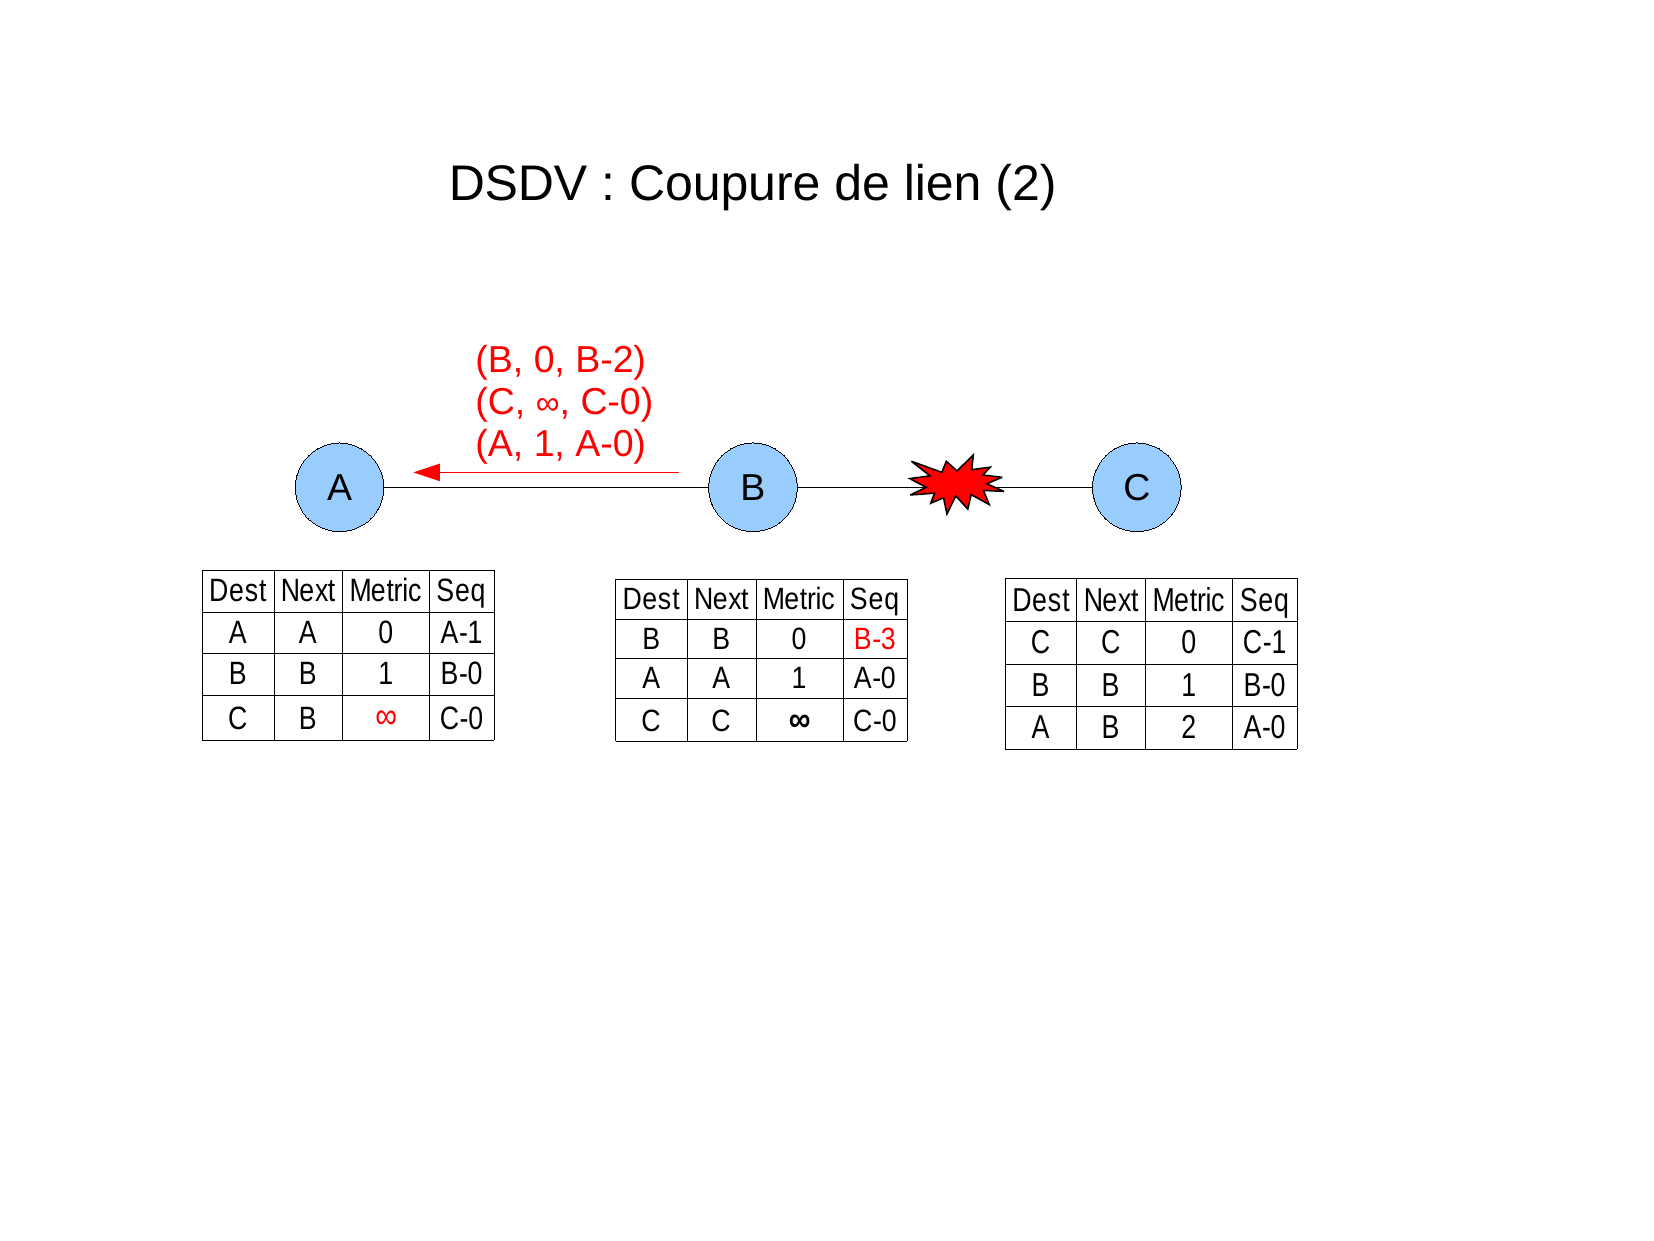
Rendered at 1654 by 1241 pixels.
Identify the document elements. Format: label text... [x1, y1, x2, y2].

text_box (B, 0, B-2) (C, ∞, C-0) (A, 1, A-0) [460, 330, 697, 514]
text_box B [708, 442, 798, 532]
chart [114, 568, 602, 791]
chart [614, 577, 910, 772]
text_box C [1092, 442, 1182, 532]
text_box DSDV : Coupure de lien (2) [324, 147, 1182, 219]
text_box [909, 454, 1004, 514]
text_box A [295, 442, 384, 532]
chart [1003, 576, 1300, 782]
